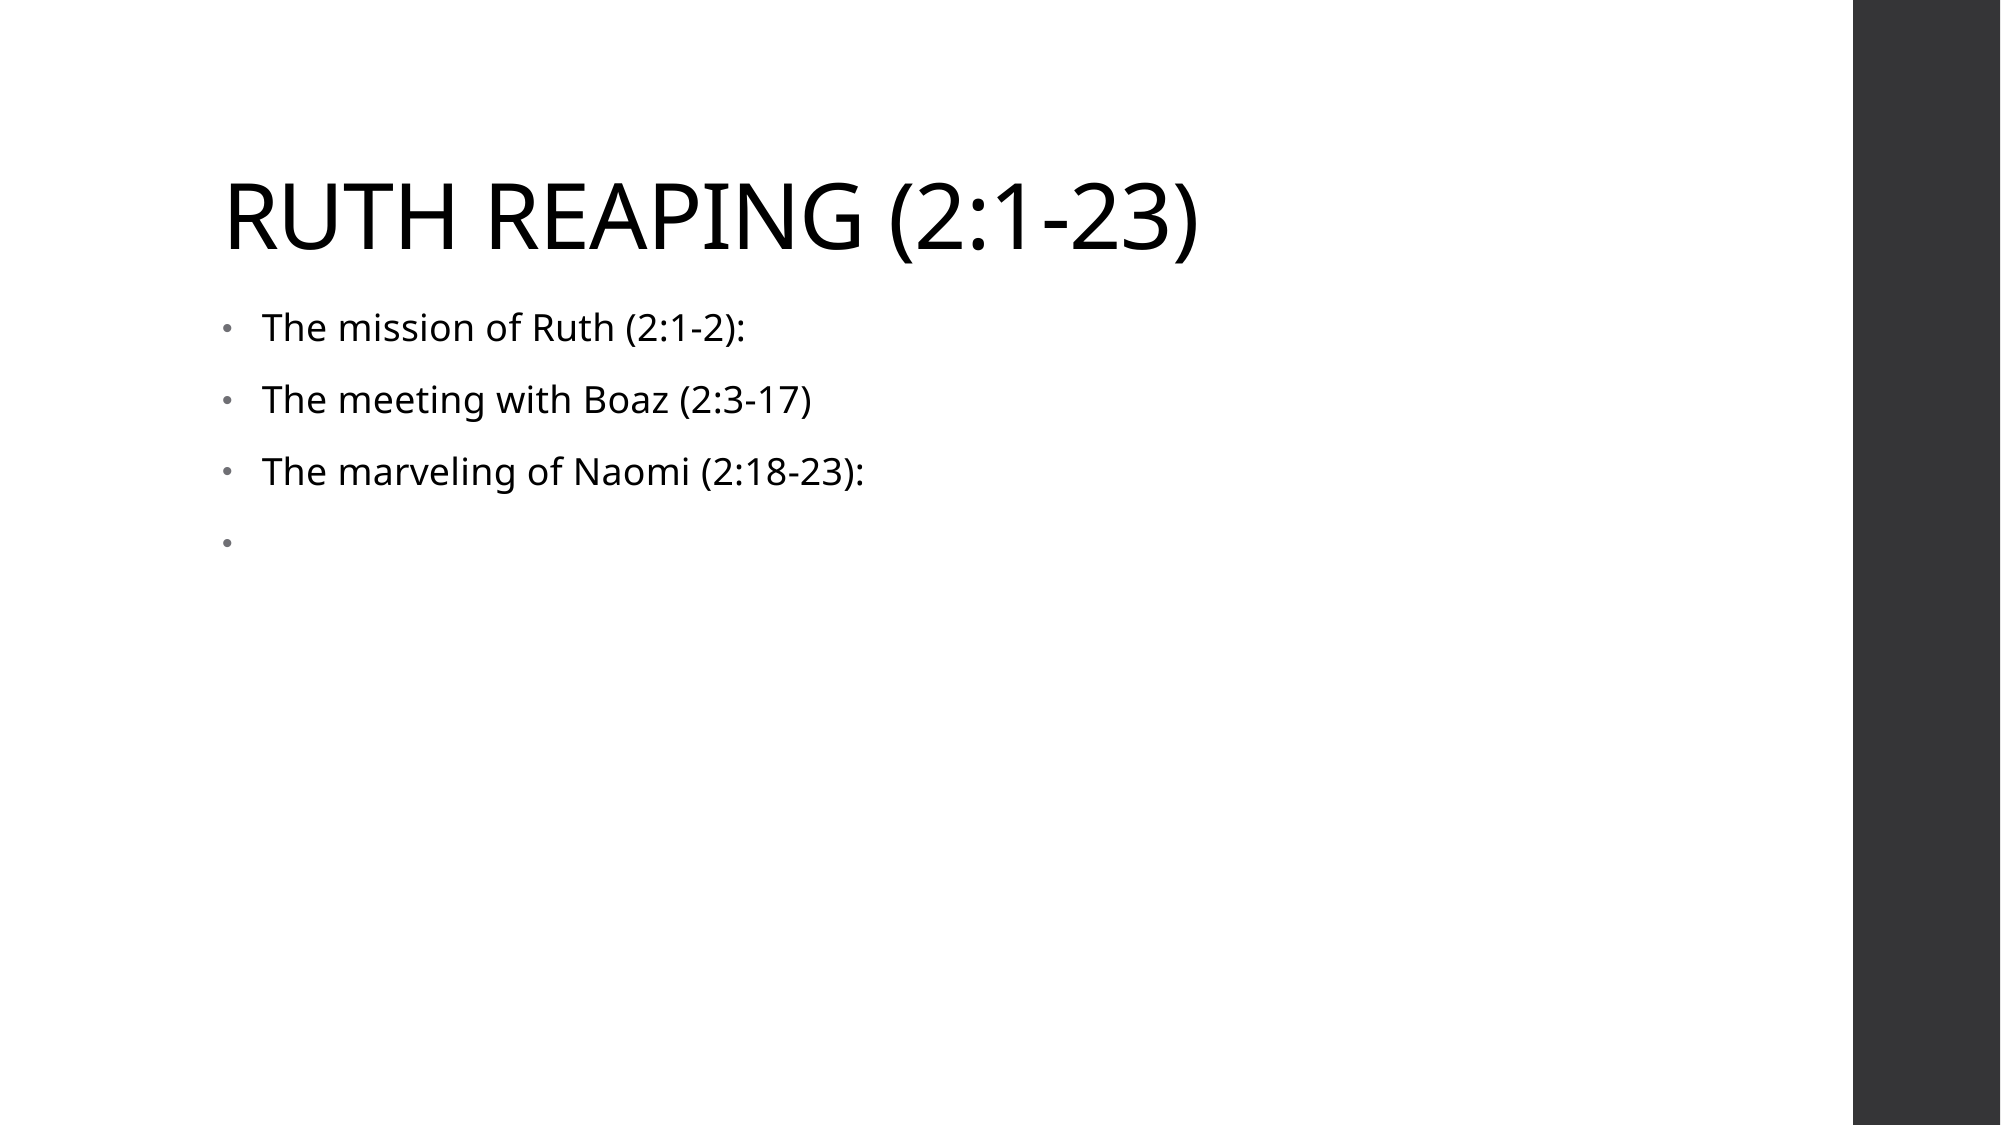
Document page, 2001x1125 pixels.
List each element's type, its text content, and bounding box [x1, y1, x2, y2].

list The mission of Ruth (2:1-2): The meeting with Boaz (2:3-17) The marveling of Naomi (2:18-23): [206, 299, 1617, 1014]
title RUTH REAPING (2:1-23) [206, 60, 1797, 278]
